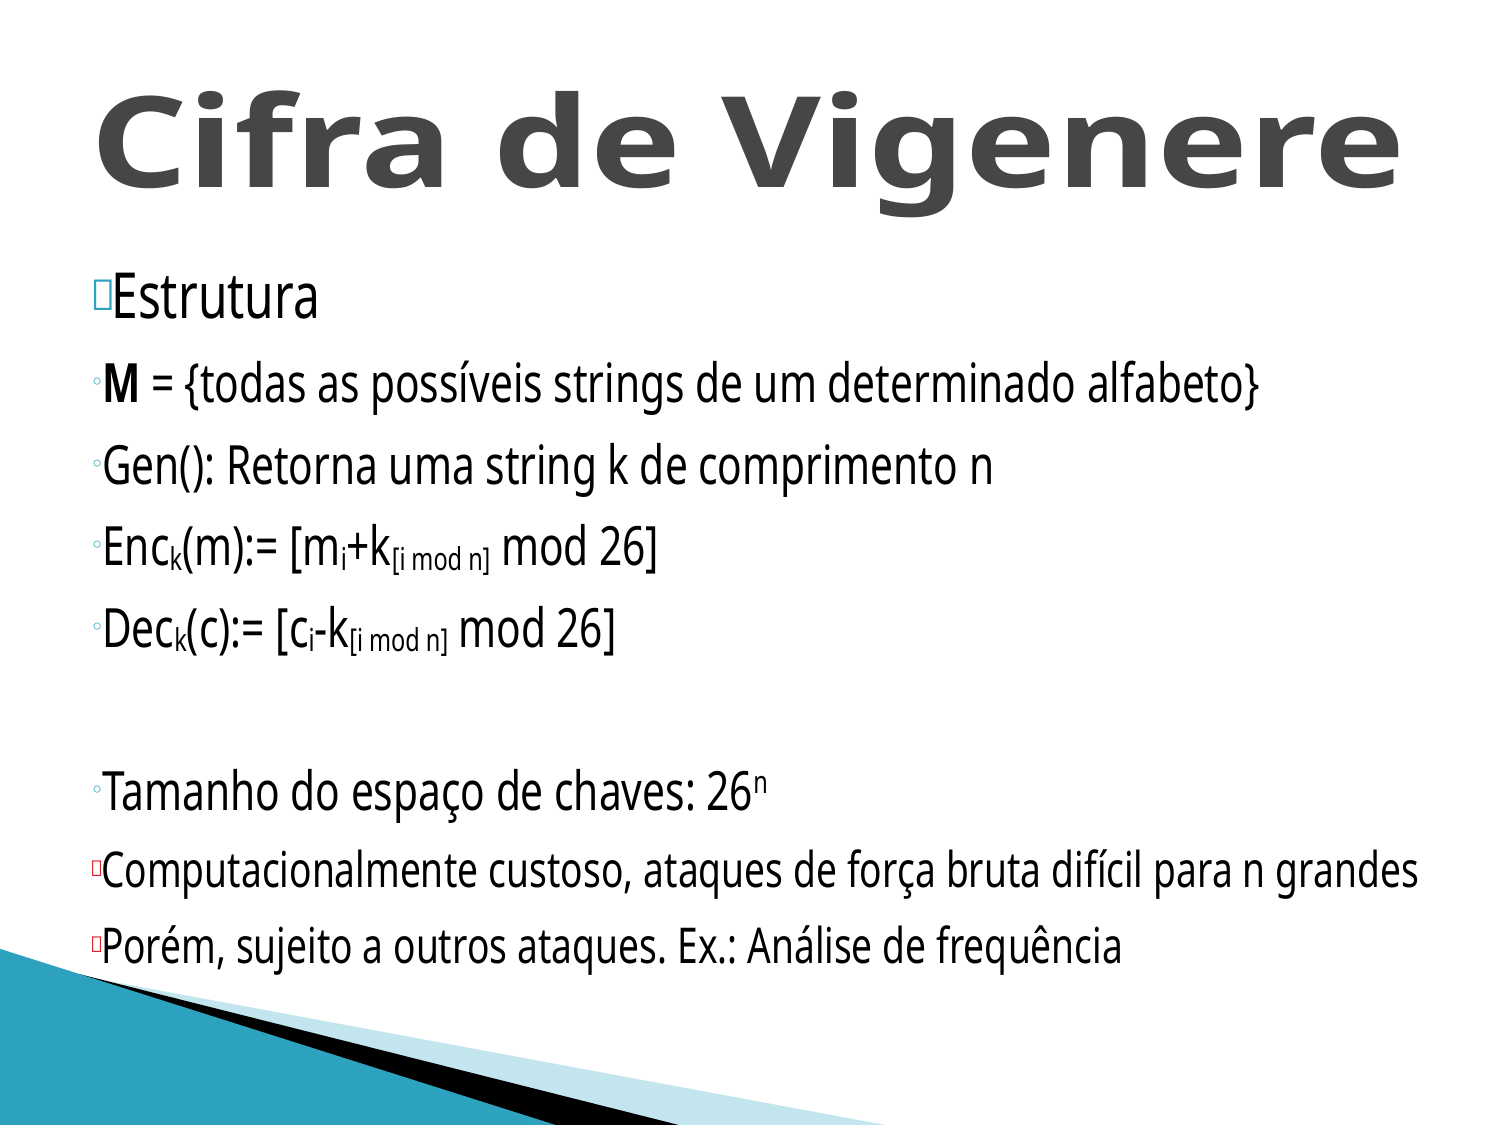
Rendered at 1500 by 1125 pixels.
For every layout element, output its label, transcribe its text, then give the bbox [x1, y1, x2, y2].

list Estrutura M = {todas as possíveis strings de um determinado alfabeto} Gen(): Retorna uma string k de comprimento n Enck(m):= [mi+k[i mod n] mod 26] Deck(c):= [ci-k[i mod n] mod 26] Tamanho do espaço de chaves: 26n Computacionalmente custoso, ataques de força bruta difícil para n grandes Porém, sujeito a outros ataques. Ex.: Análise de frequência [75, 243, 1426, 986]
title Cifra de Vigenere [75, 45, 1426, 233]
